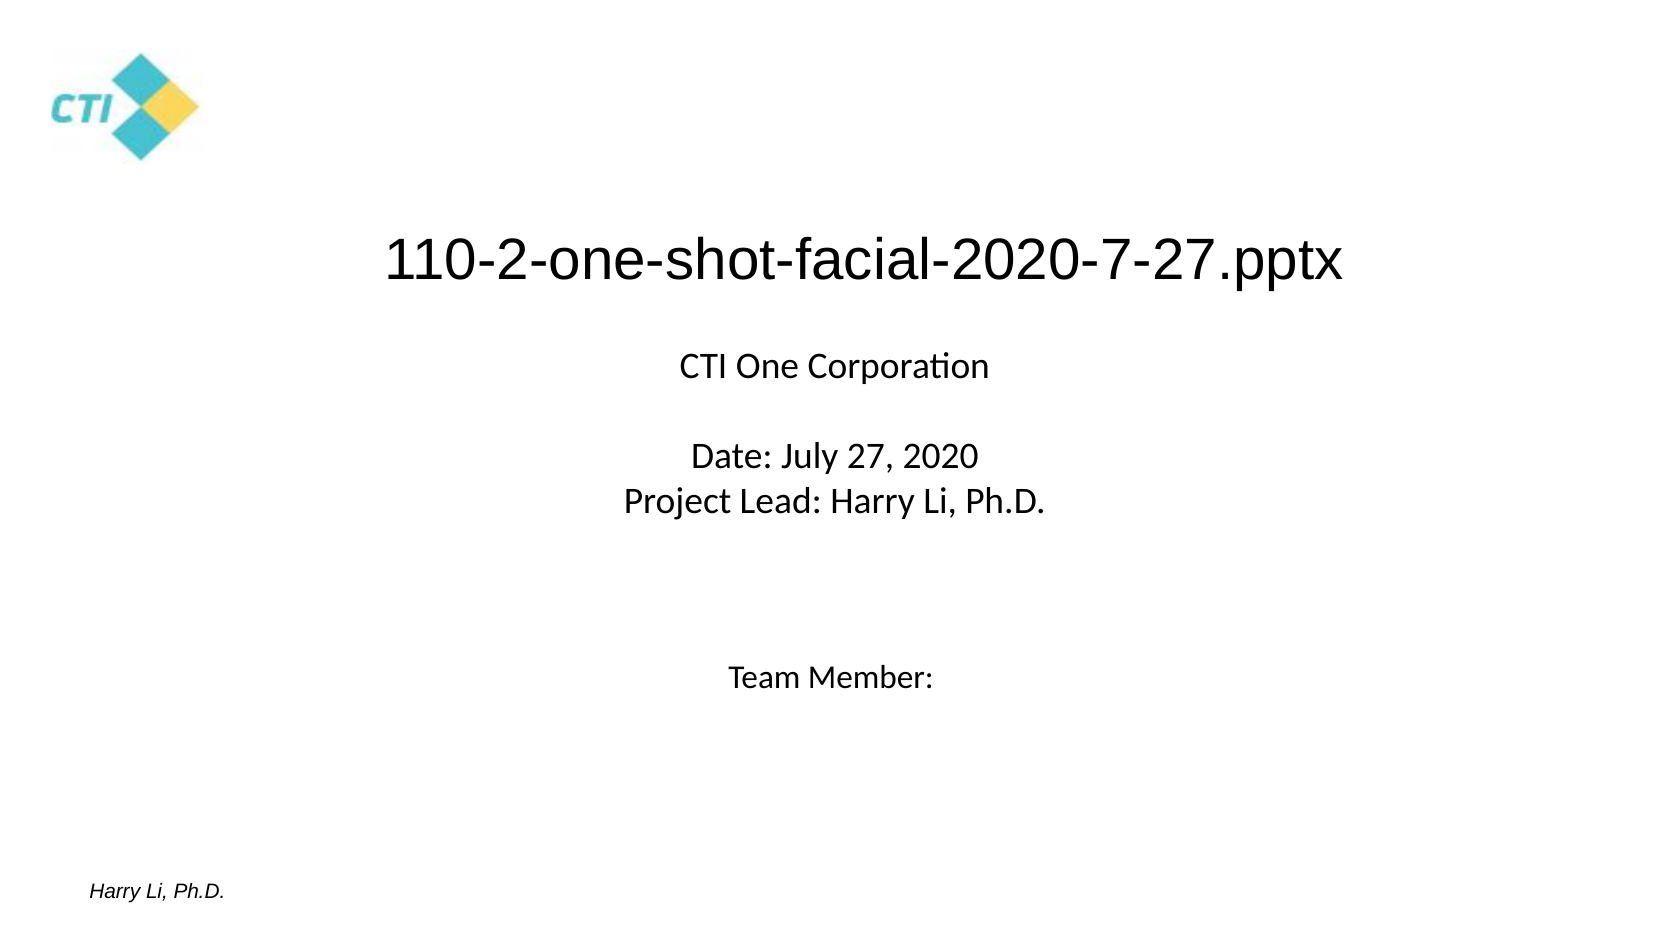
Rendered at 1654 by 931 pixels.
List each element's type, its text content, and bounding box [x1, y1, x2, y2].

picture [51, 47, 205, 164]
text_box CTI One Corporation Date: July 27, 2020 Project Lead: Harry Li, Ph.D. Team Member: [421, 333, 1249, 788]
text_box Harry Li, Ph.D. [74, 870, 241, 910]
title 110-2-one-shot-facial-2020-7-27.pptx [120, 178, 1609, 334]
